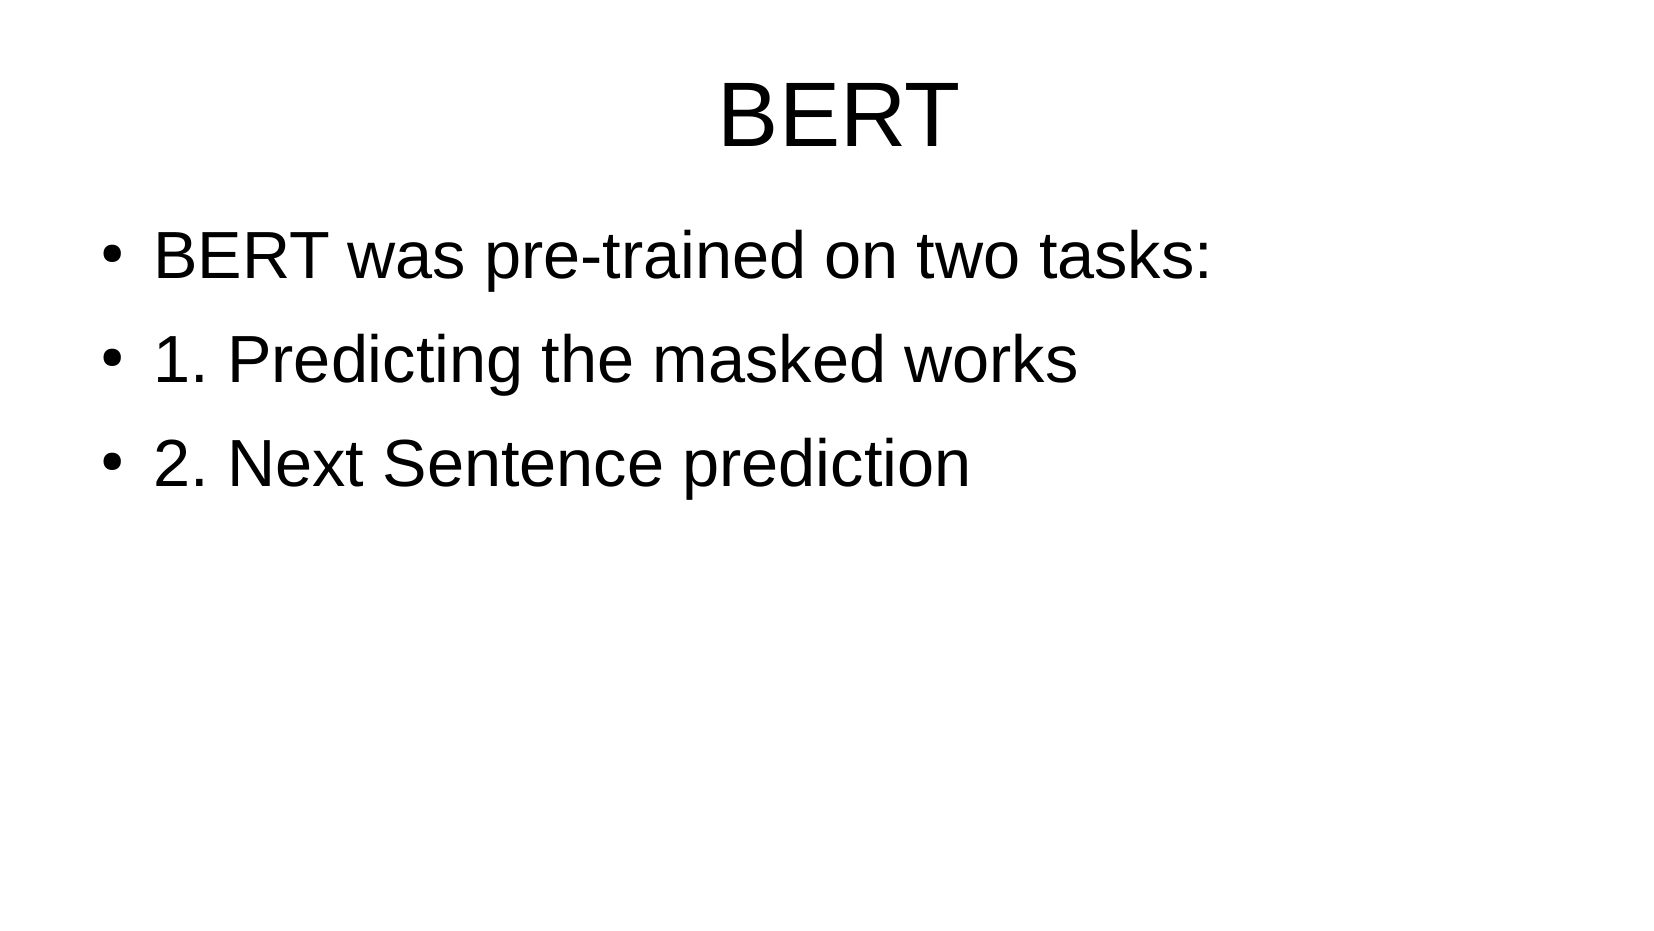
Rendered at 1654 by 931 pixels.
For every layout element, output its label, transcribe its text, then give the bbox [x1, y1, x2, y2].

title BERT [82, 37, 1571, 193]
list BERT was pre-trained on two tasks: 1. Predicting the masked works 2. Next Sentence prediction [82, 217, 1571, 758]
